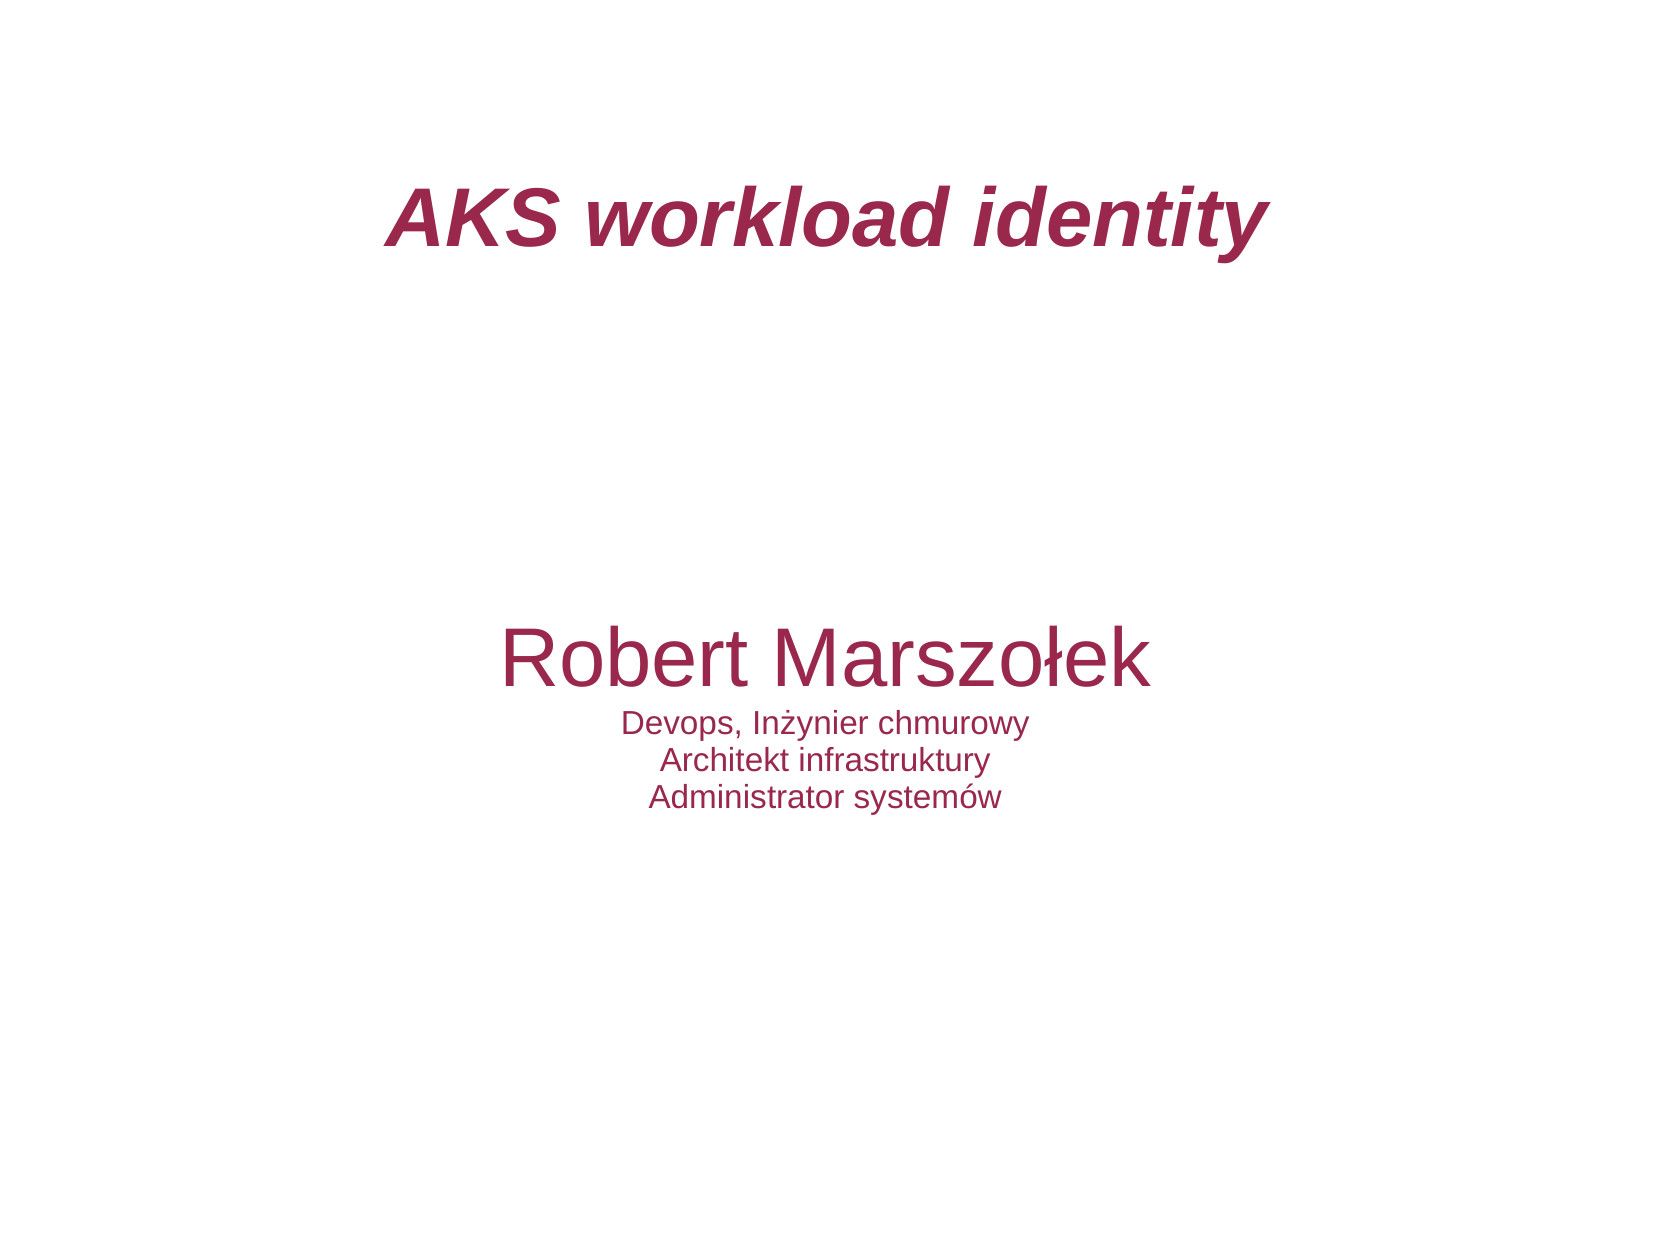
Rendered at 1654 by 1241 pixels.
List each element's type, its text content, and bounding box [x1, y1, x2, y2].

title AKS workload identity [121, 114, 1533, 322]
subtitle Robert Marszołek Devops, Inżynier chmurowy Architekt infrastruktury Administrator systemów [134, 350, 1517, 1132]
